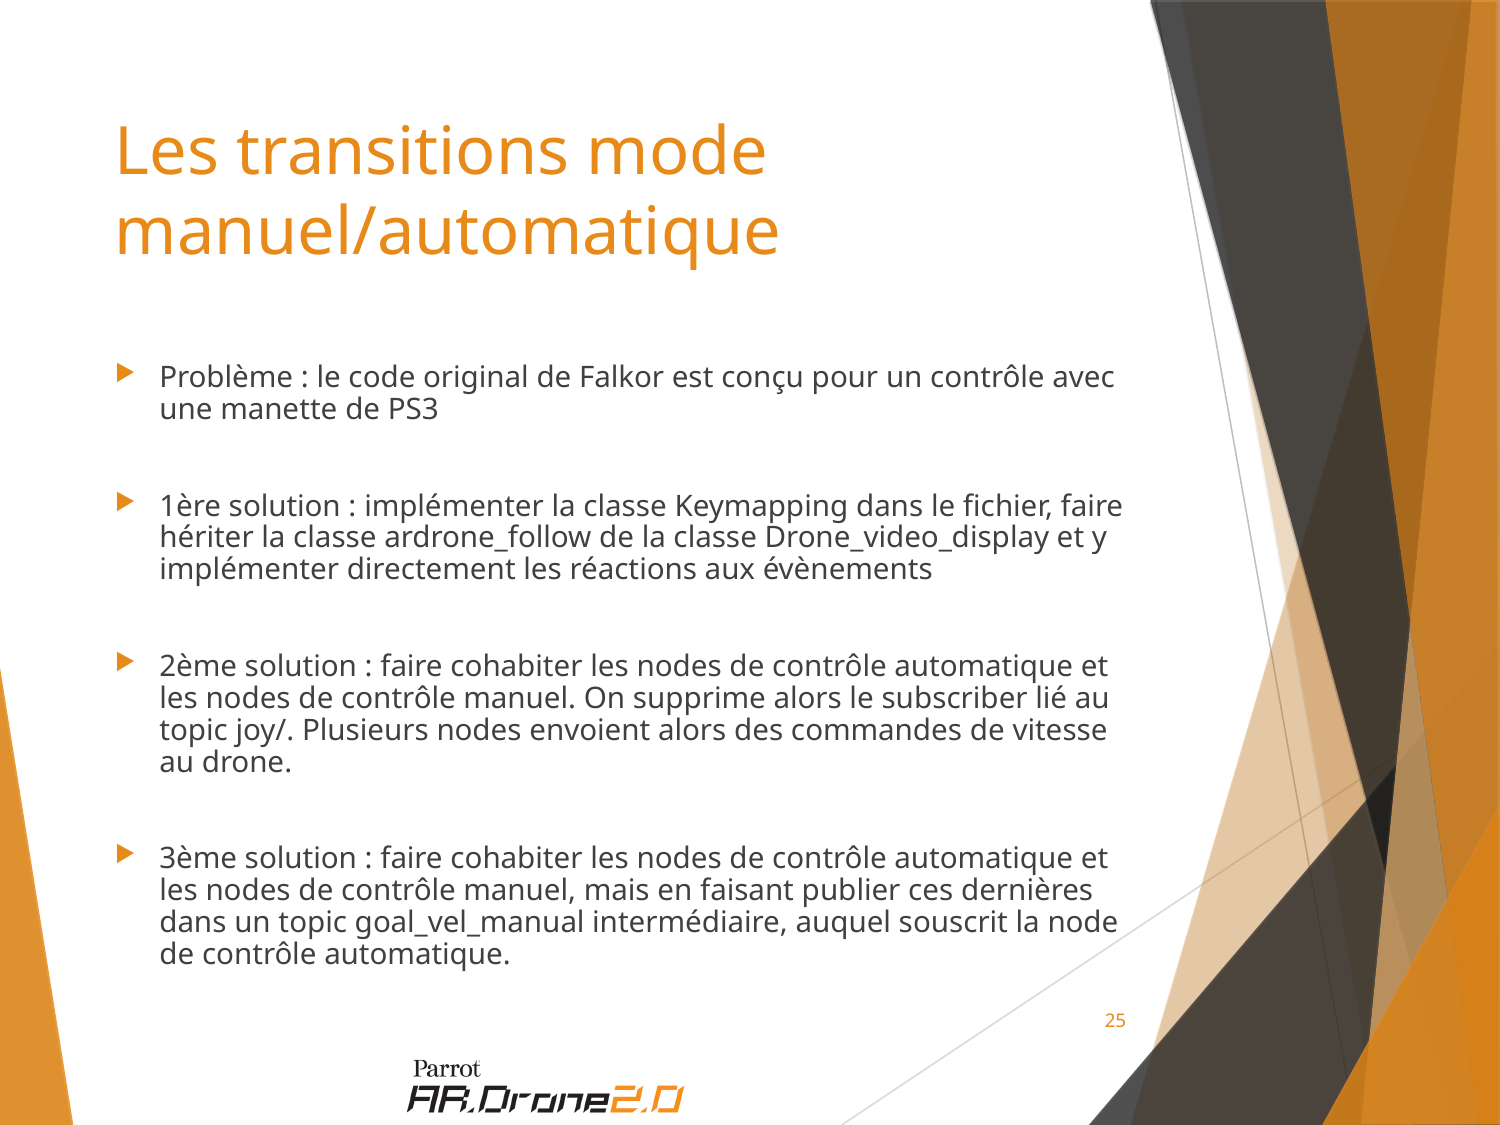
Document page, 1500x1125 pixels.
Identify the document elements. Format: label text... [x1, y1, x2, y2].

title Les transitions mode manuel/automatique [99, 99, 1142, 317]
slide_number <numéro> [1057, 991, 1142, 1051]
picture [394, 1051, 690, 1125]
list Problème : le code original de Falkor est conçu pour un contrôle avec une manette de PS3 1ère solution : implémenter la classe Keymapping dans le fichier, faire hériter la classe ardrone_follow de la classe Drone_video_display et y implémenter directement les réactions aux évènements 2ème solution : faire cohabiter les nodes de contrôle automatique et les nodes de contrôle manuel. On supprime alors le subscriber lié au topic joy/. Plusieurs nodes envoient alors des commandes de vitesse au drone. 3ème solution : faire cohabiter les nodes de contrôle automatique et les nodes de contrôle manuel, mais en faisant publier ces dernières dans un topic goal_vel_manual intermédiaire, auquel souscrit la node de contrôle automatique. [99, 354, 1142, 992]
